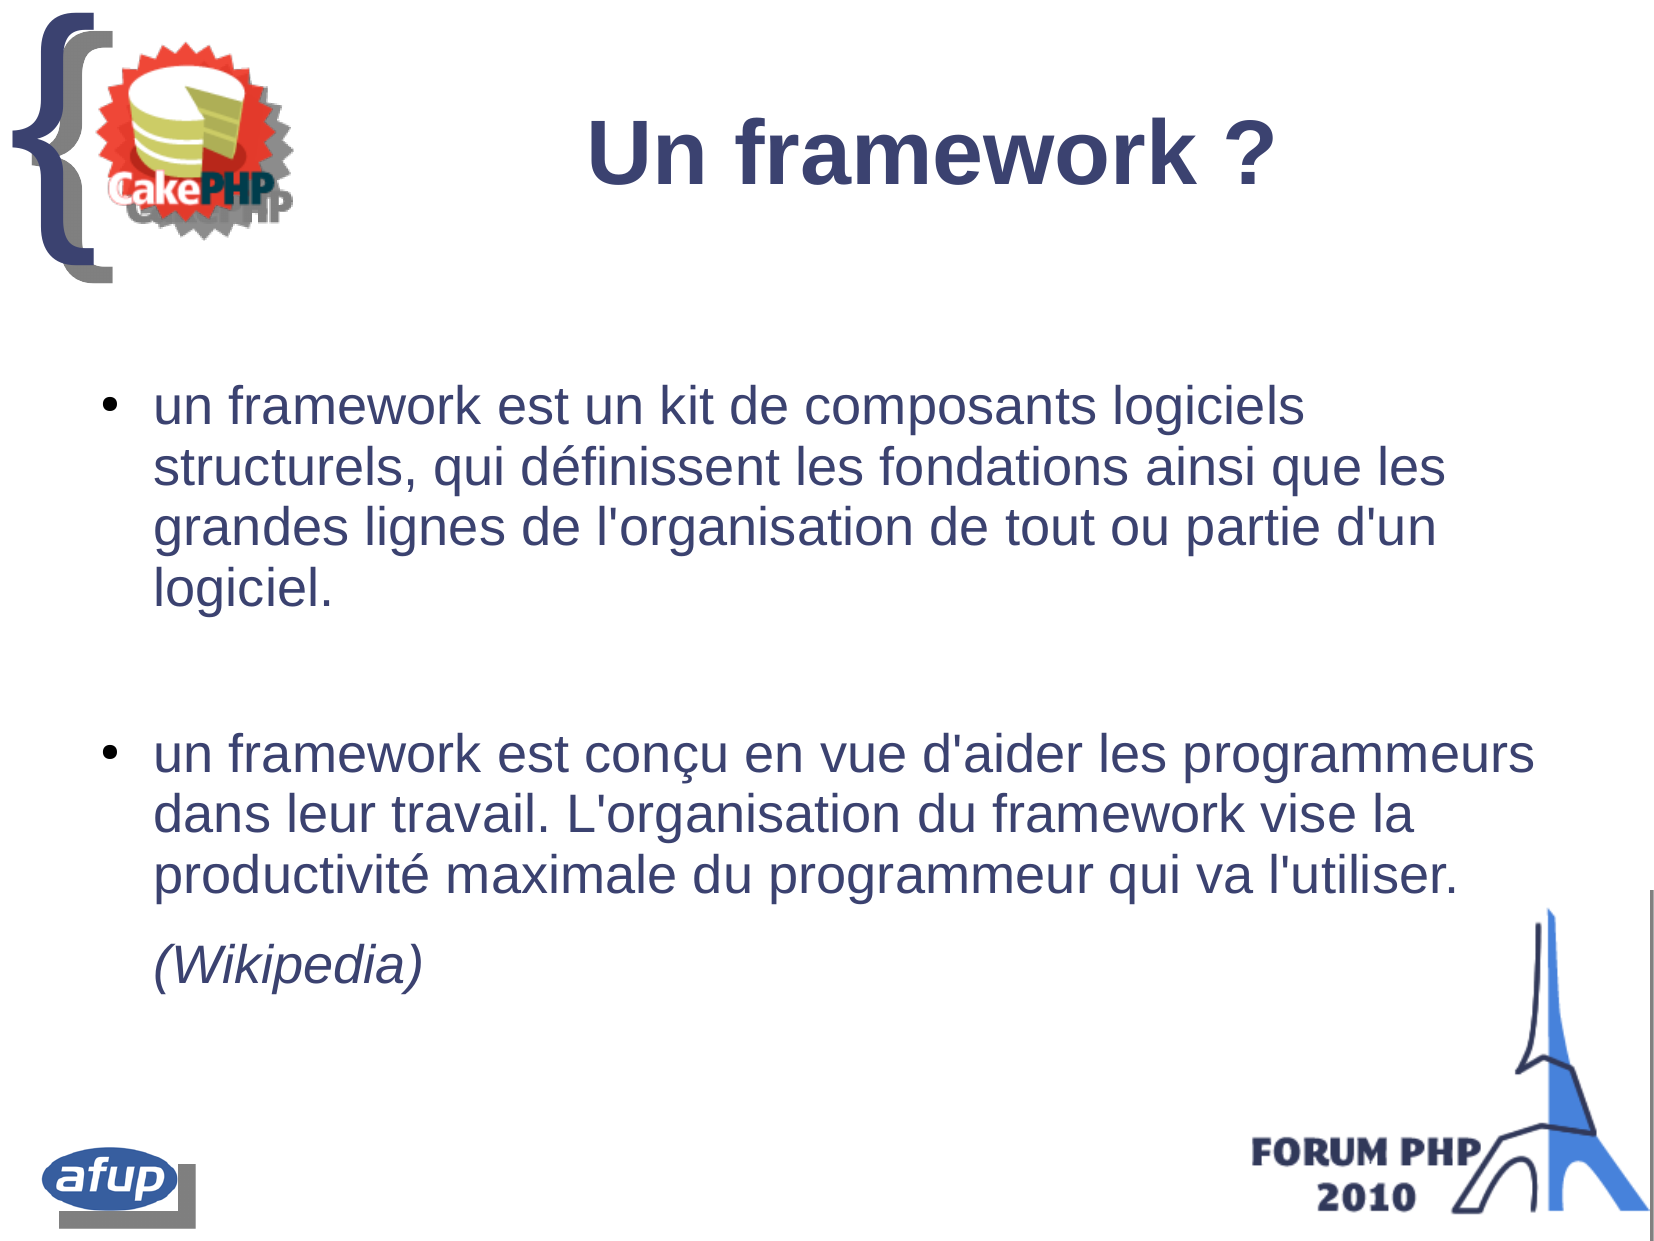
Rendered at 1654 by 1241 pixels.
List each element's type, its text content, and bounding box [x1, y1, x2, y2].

picture [1240, 872, 1650, 1241]
title Un framework ? [295, 49, 1571, 257]
list un framework est un kit de composants logiciels structurels, qui définissent les fondations ainsi que les grandes lignes de l'organisation de tout ou partie d'un logiciel. un framework est conçu en vue d'aider les programmeurs dans leur travail. L'organisation du framework vise la productivité maximale du programmeur qui va l'utiliser. (Wikipedia) [82, 290, 1571, 1094]
picture [41, 1146, 178, 1211]
picture [88, 35, 284, 231]
